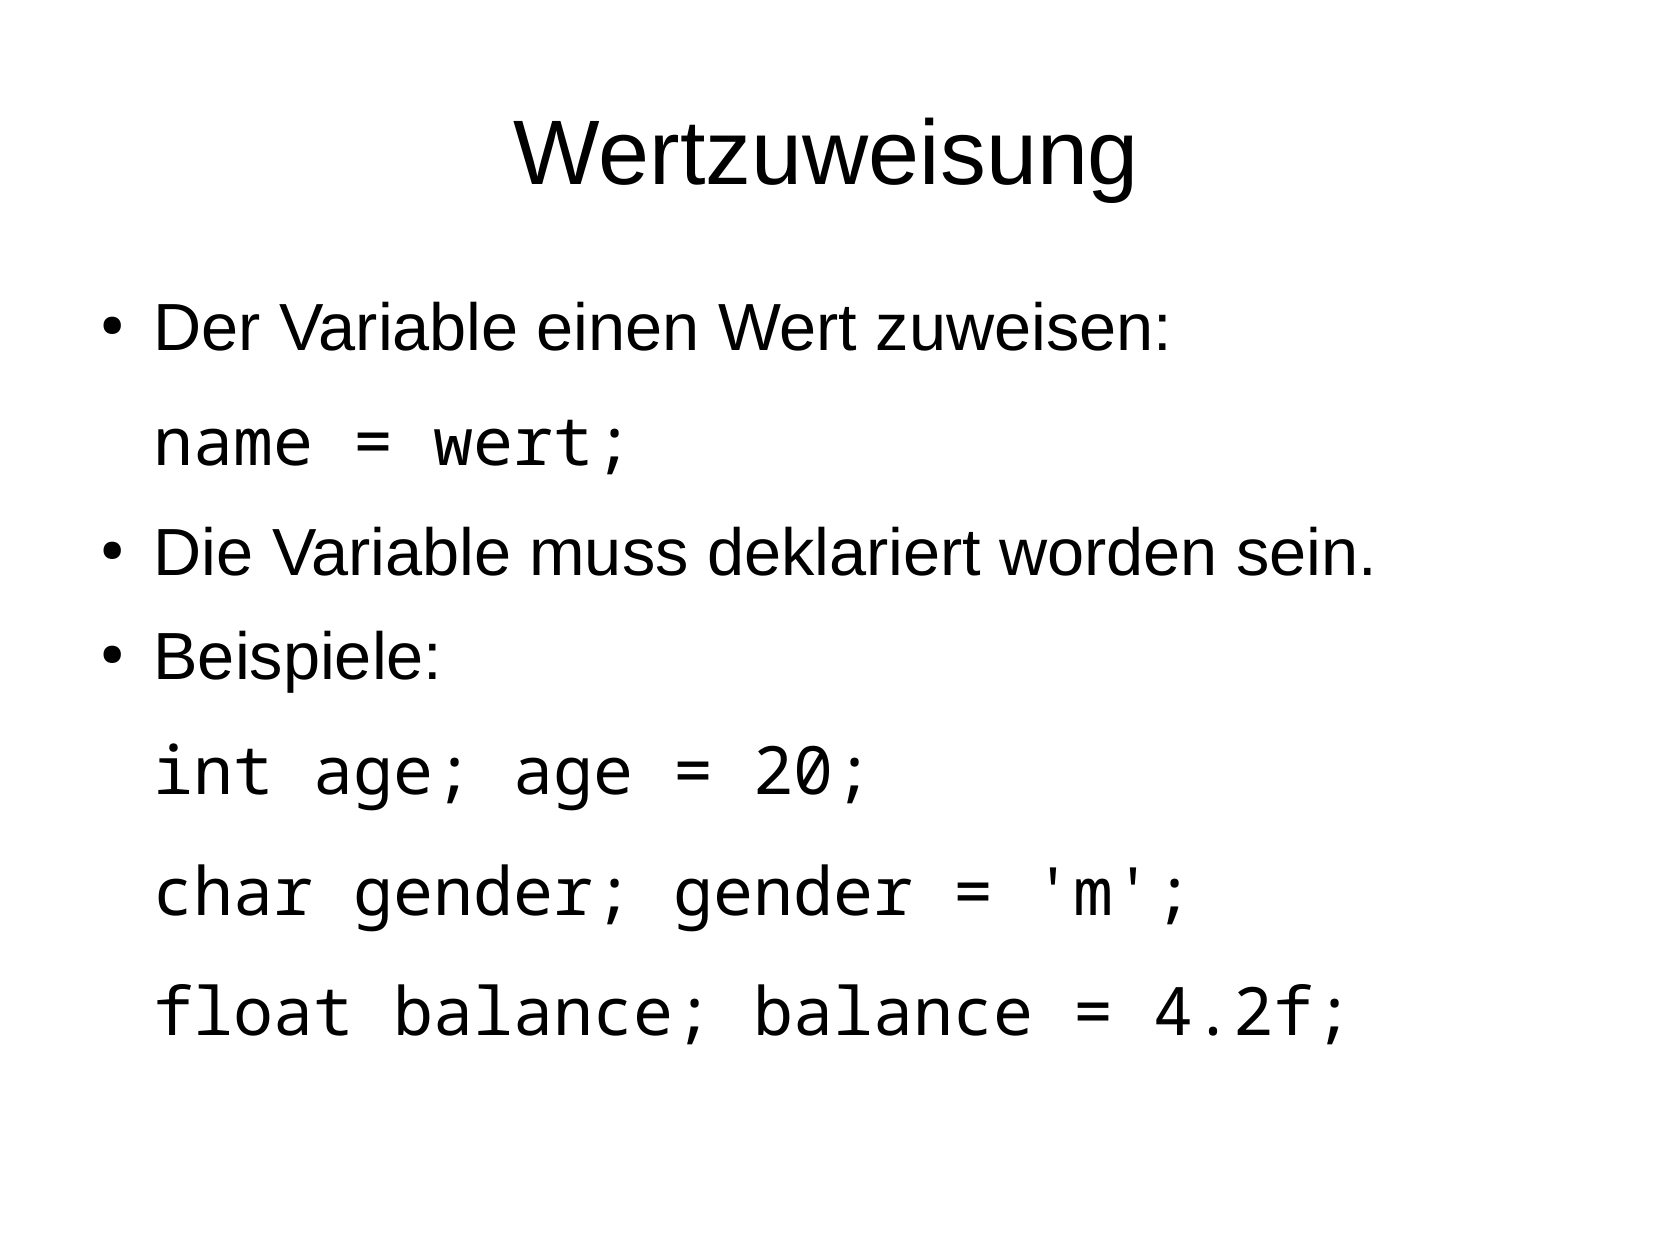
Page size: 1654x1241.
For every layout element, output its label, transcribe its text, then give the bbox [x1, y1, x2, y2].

title Wertzuweisung [82, 49, 1571, 257]
list Der Variable einen Wert zuweisen: name = wert; Die Variable muss deklariert worden sein. Beispiele: int age; age = 20; char gender; gender = 'm'; float balance; balance = 4.2f; [82, 290, 1571, 1109]
